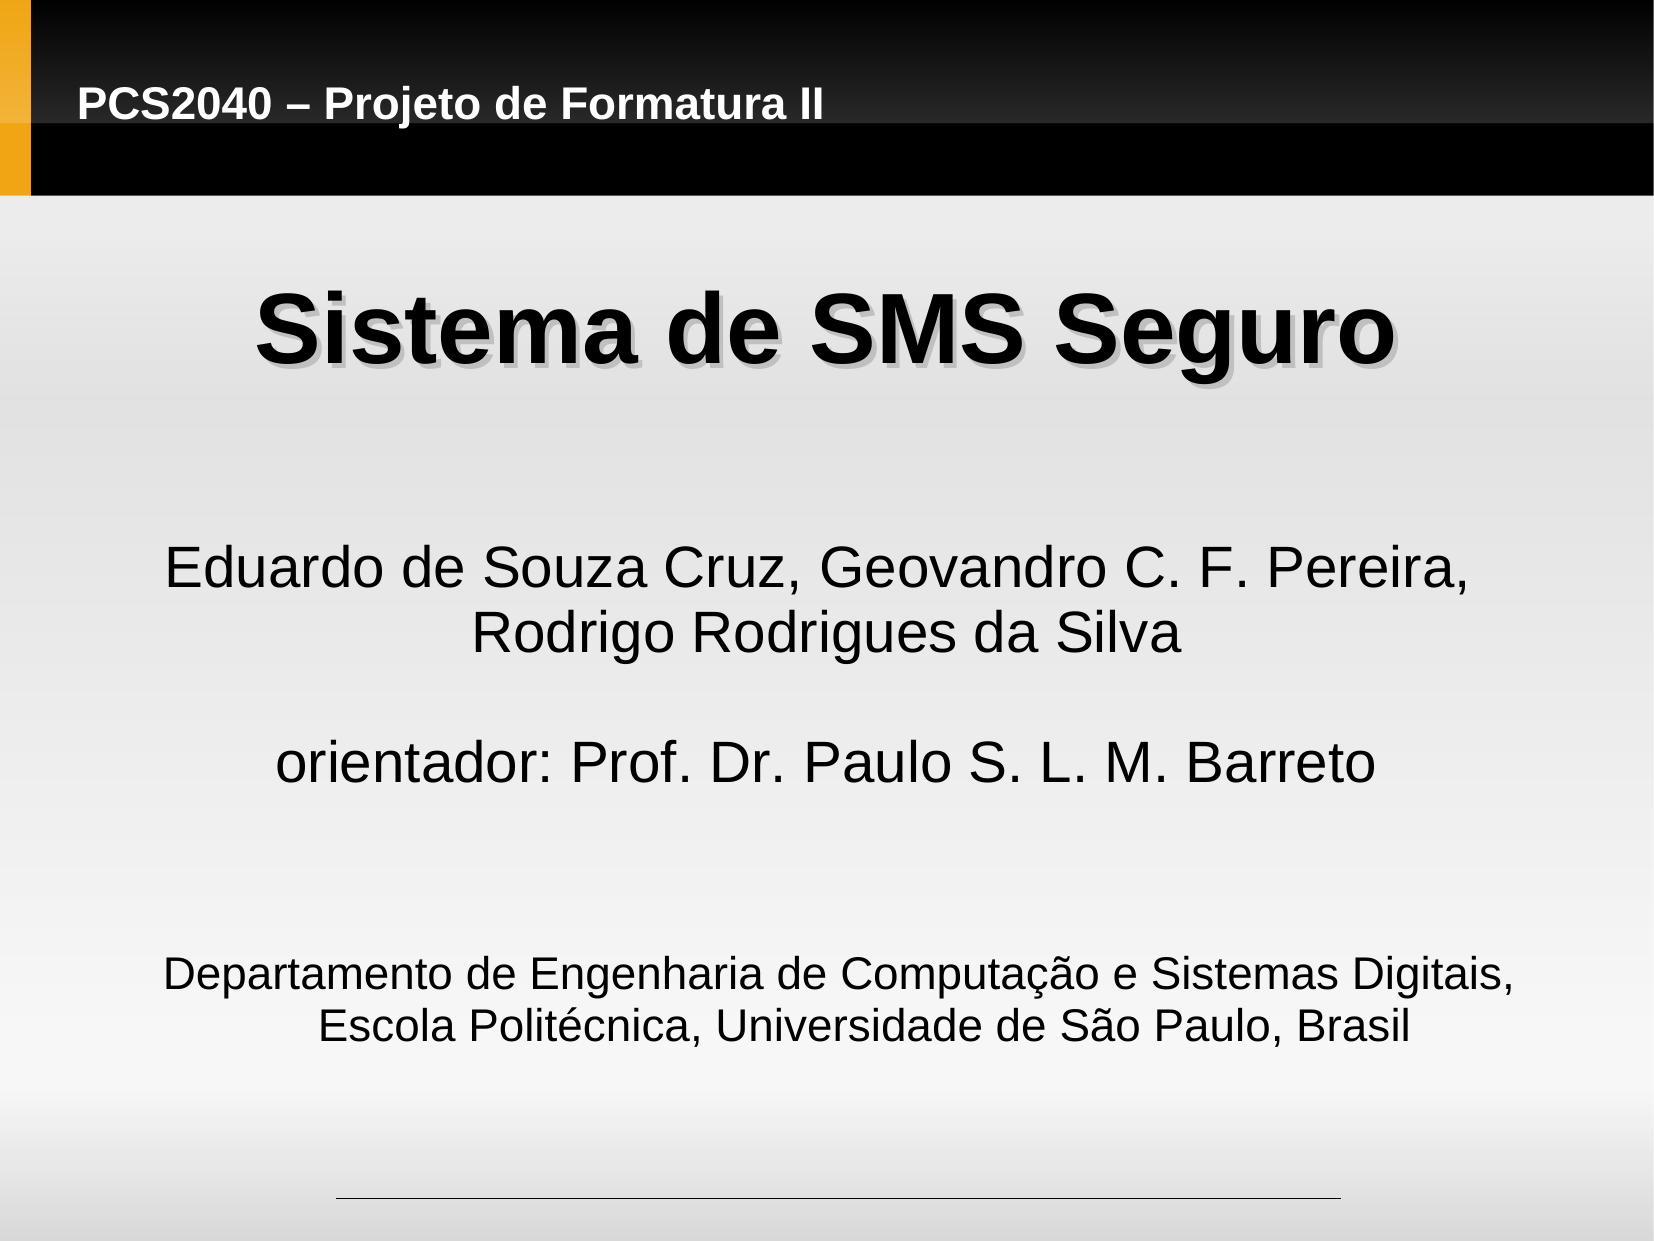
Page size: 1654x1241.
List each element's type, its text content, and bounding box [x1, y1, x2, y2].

subtitle Sistema de SMS Seguro Eduardo de Souza Cruz, Geovandro C. F. Pereira, Rodrigo Rodrigues da Silva orientador: Prof. Dr. Paulo S. L. M. Barreto Departamento de Engenharia de Computação e Sistemas Digitais, Escola Politécnica, Universidade de São Paulo, Brasil [82, 273, 1571, 1126]
title PCS2040 – Projeto de Formatura II [76, 0, 1565, 208]
picture [0, 0, 1654, 1241]
